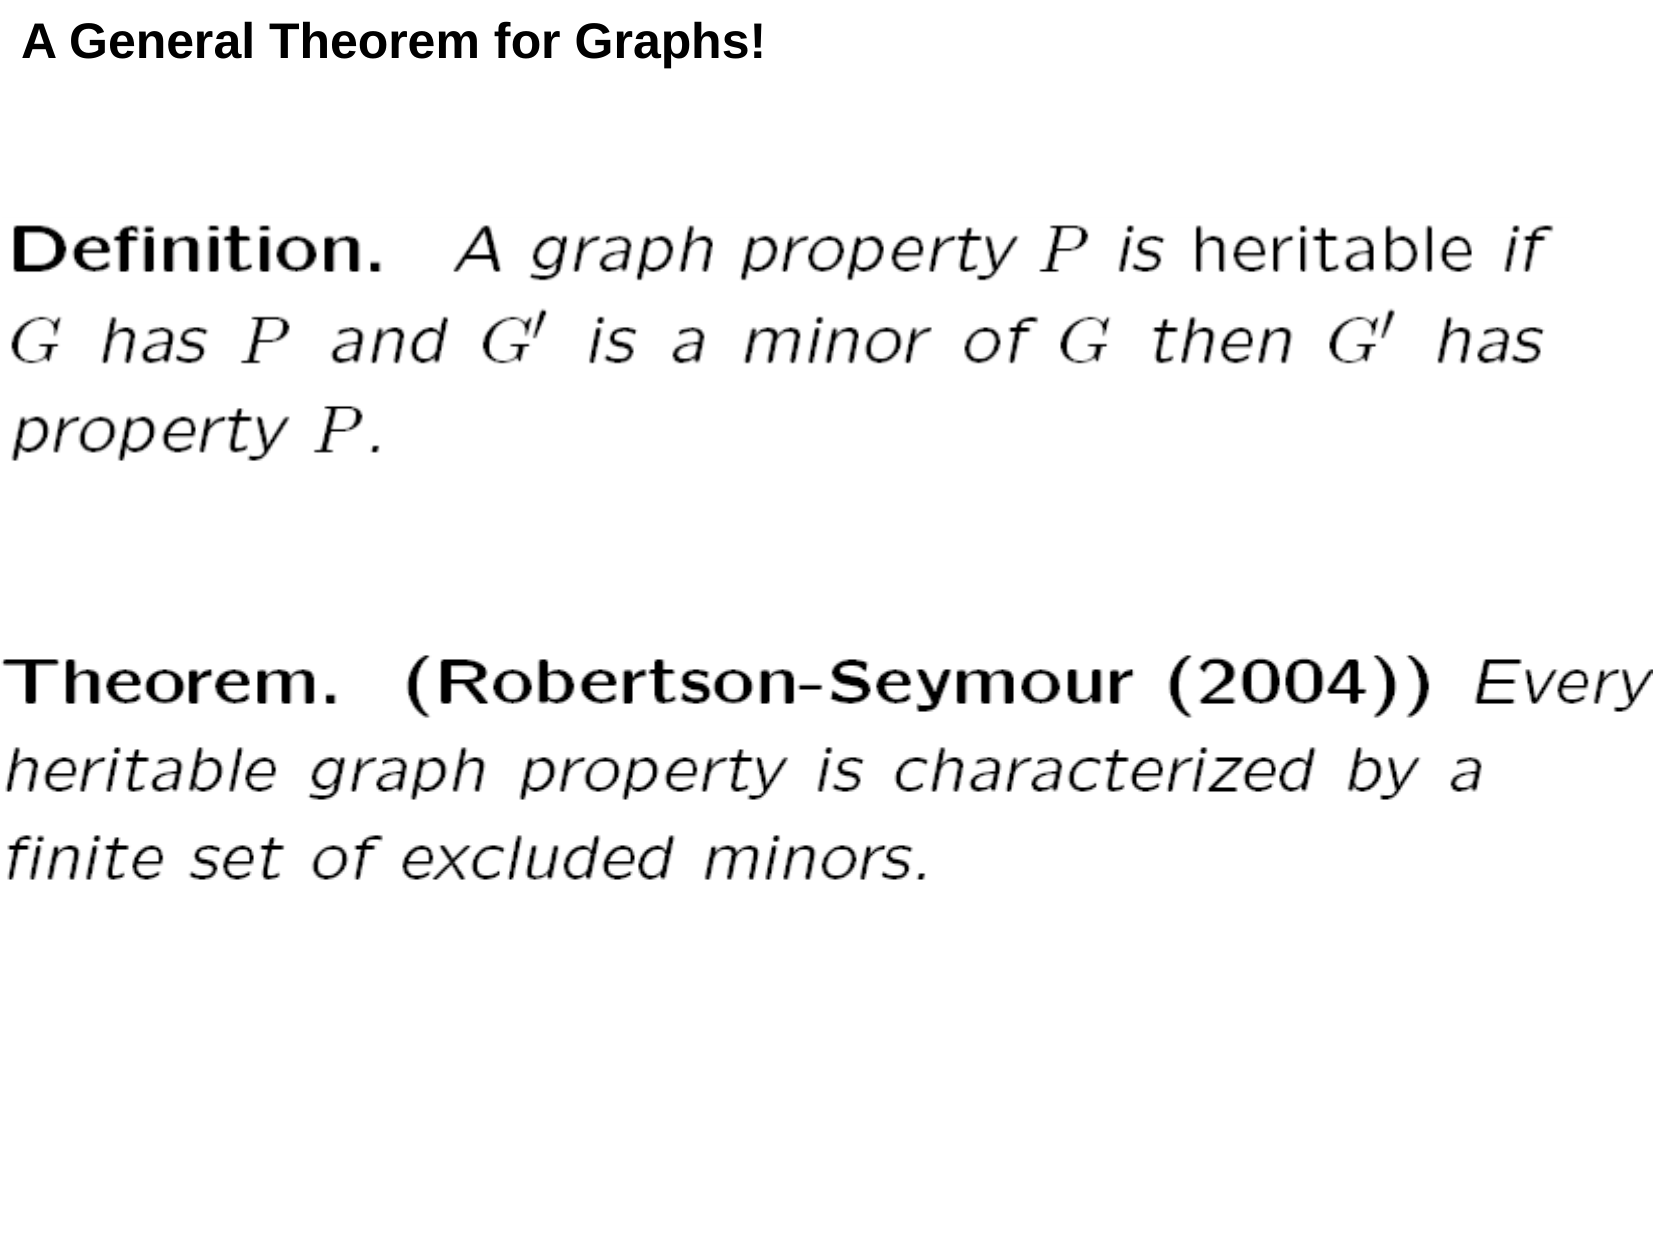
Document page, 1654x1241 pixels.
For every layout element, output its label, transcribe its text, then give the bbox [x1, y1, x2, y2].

text_box A General Theorem for Graphs! [6, 6, 1654, 79]
picture [2, 216, 1570, 488]
picture [0, 654, 1653, 898]
